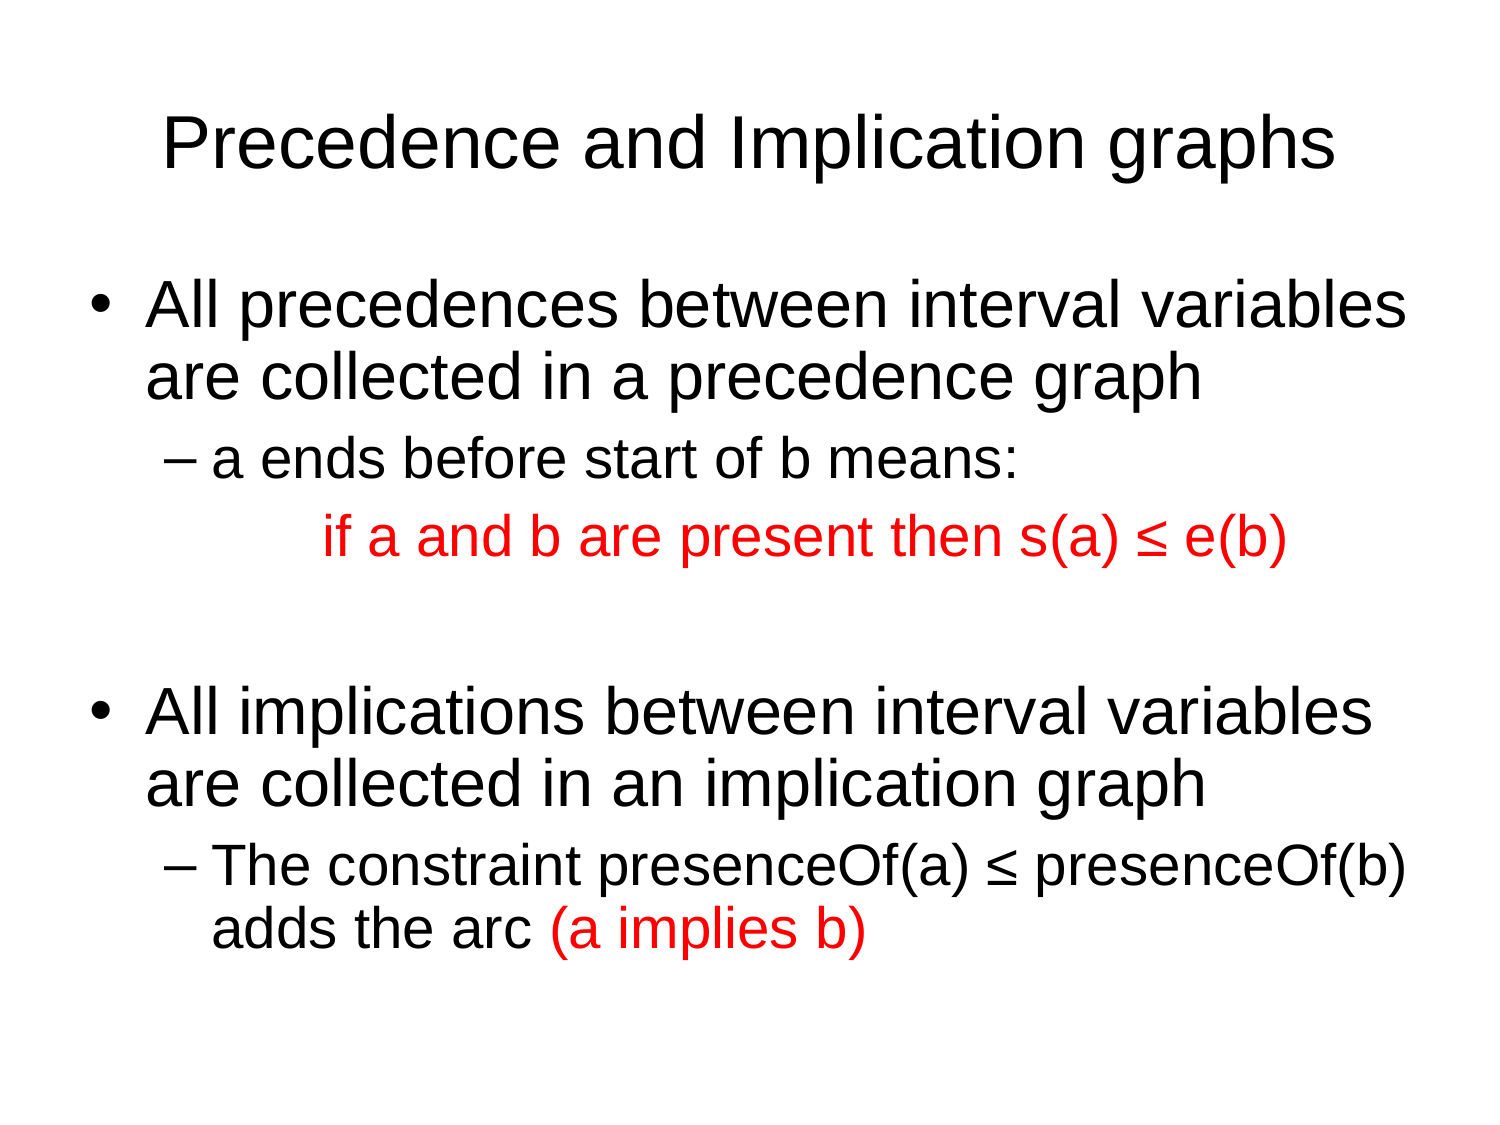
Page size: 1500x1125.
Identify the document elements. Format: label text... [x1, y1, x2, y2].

title Precedence and Implication graphs [75, 45, 1426, 233]
list All precedences between interval variables are collected in a precedence graph a ends before start of b means: if a and b are present then s(a) ≤ e(b) All implications between interval variables are collected in an implication graph The constraint presenceOf(a) ≤ presenceOf(b) adds the arc (a implies b) [74, 262, 1463, 1005]
